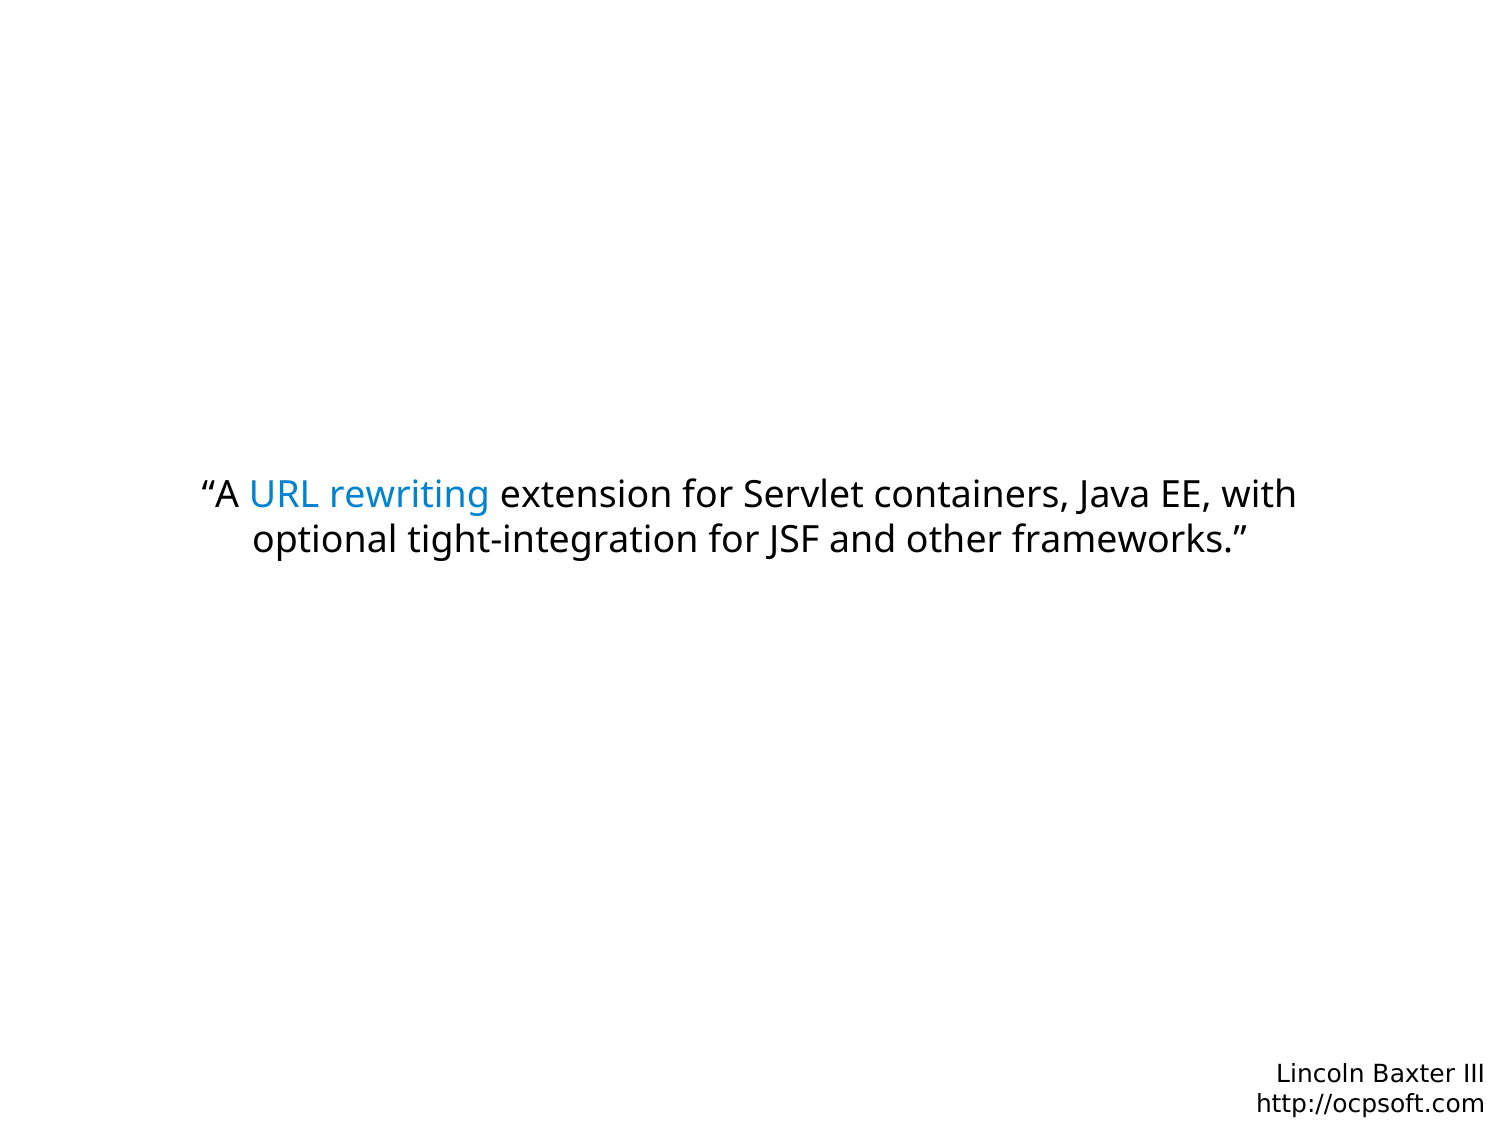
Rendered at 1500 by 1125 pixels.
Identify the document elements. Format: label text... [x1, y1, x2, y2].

text_box “A URL rewriting extension for Servlet containers, Java EE, with optional tight-integration for JSF and other frameworks.” [112, 463, 1388, 658]
